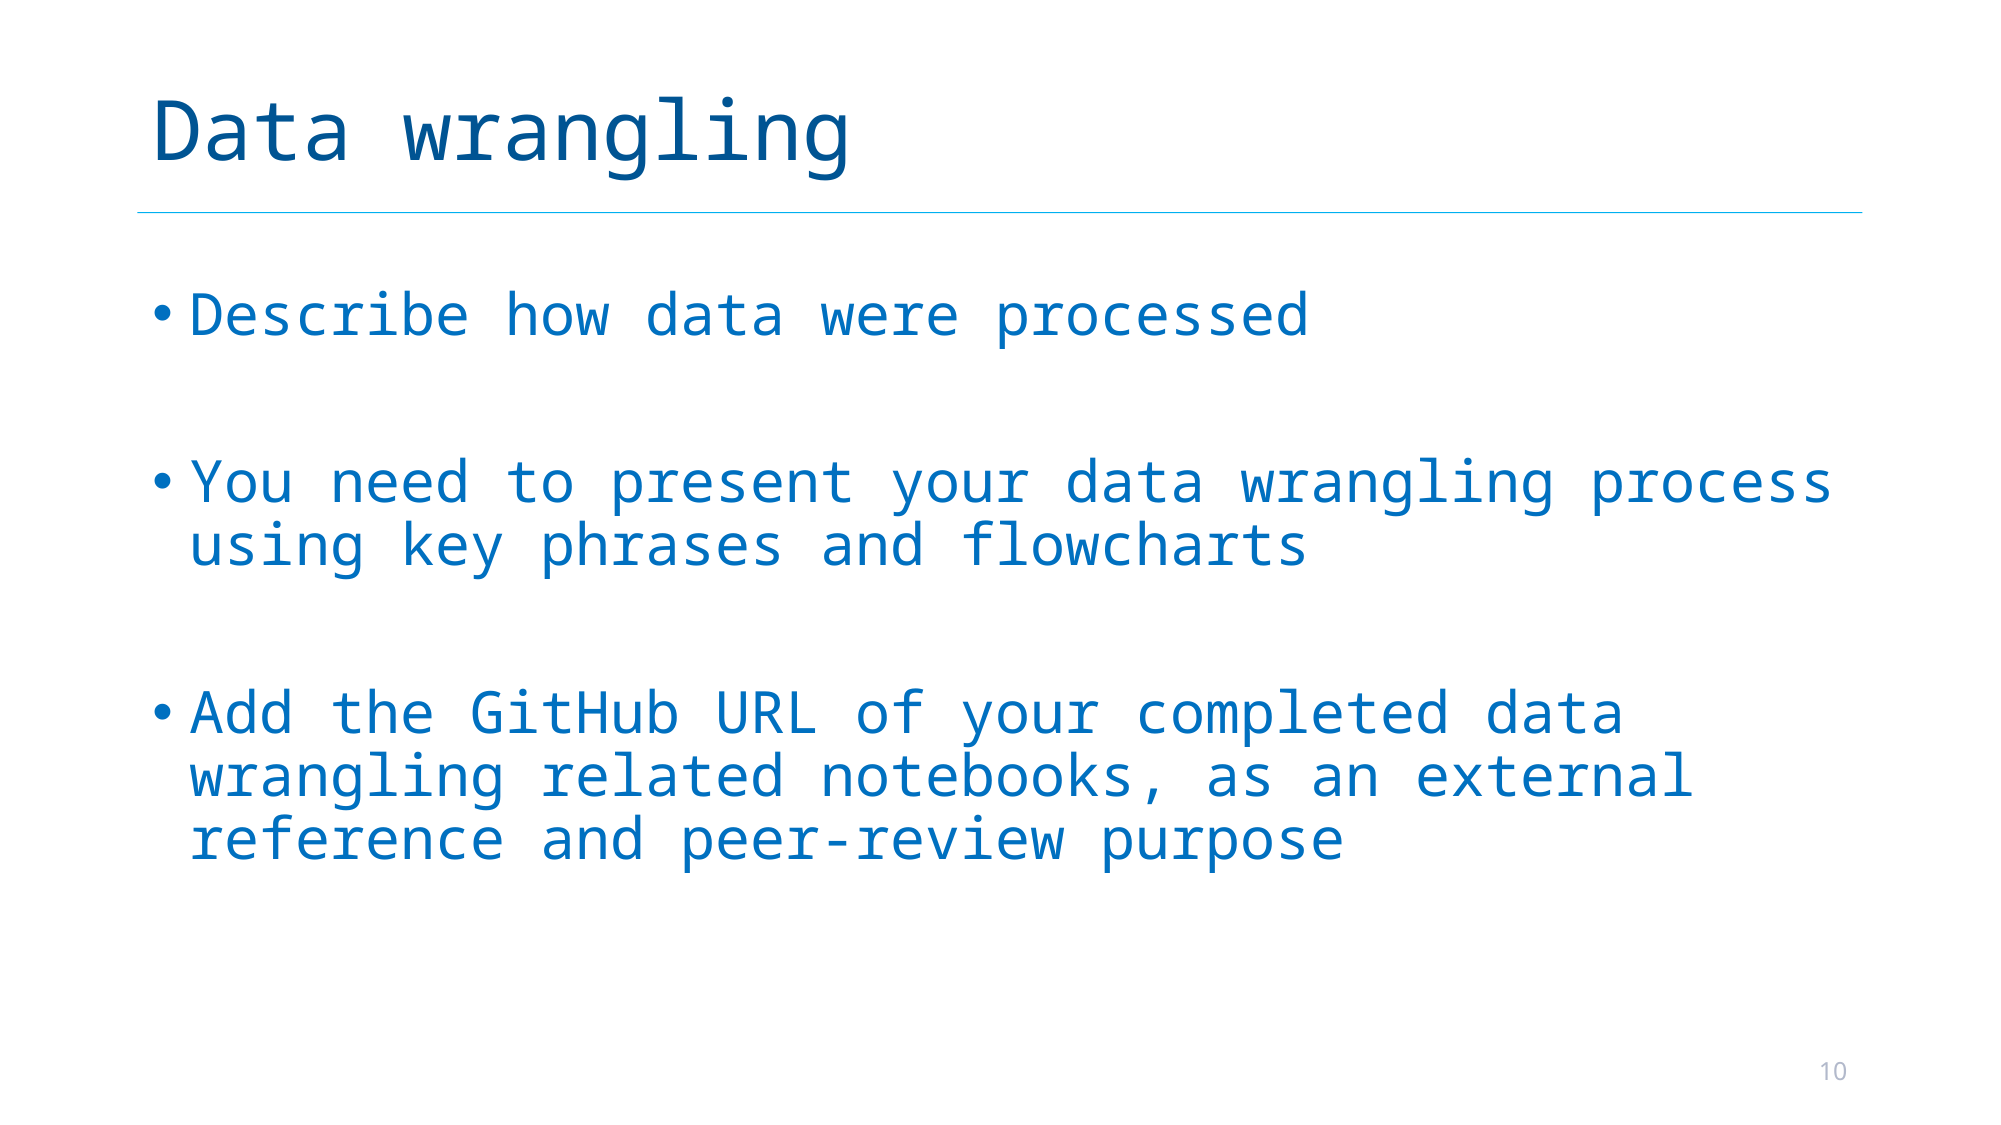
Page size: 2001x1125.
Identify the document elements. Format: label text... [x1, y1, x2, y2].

slide_number 36 [1412, 1042, 1863, 1103]
list Describe how data were processed You need to present your data wrangling process using key phrases and flowcharts Add the GitHub URL of your completed data wrangling related notebooks, as an external reference and peer-review purpose [137, 277, 1863, 992]
title Data wrangling [137, 25, 1863, 243]
